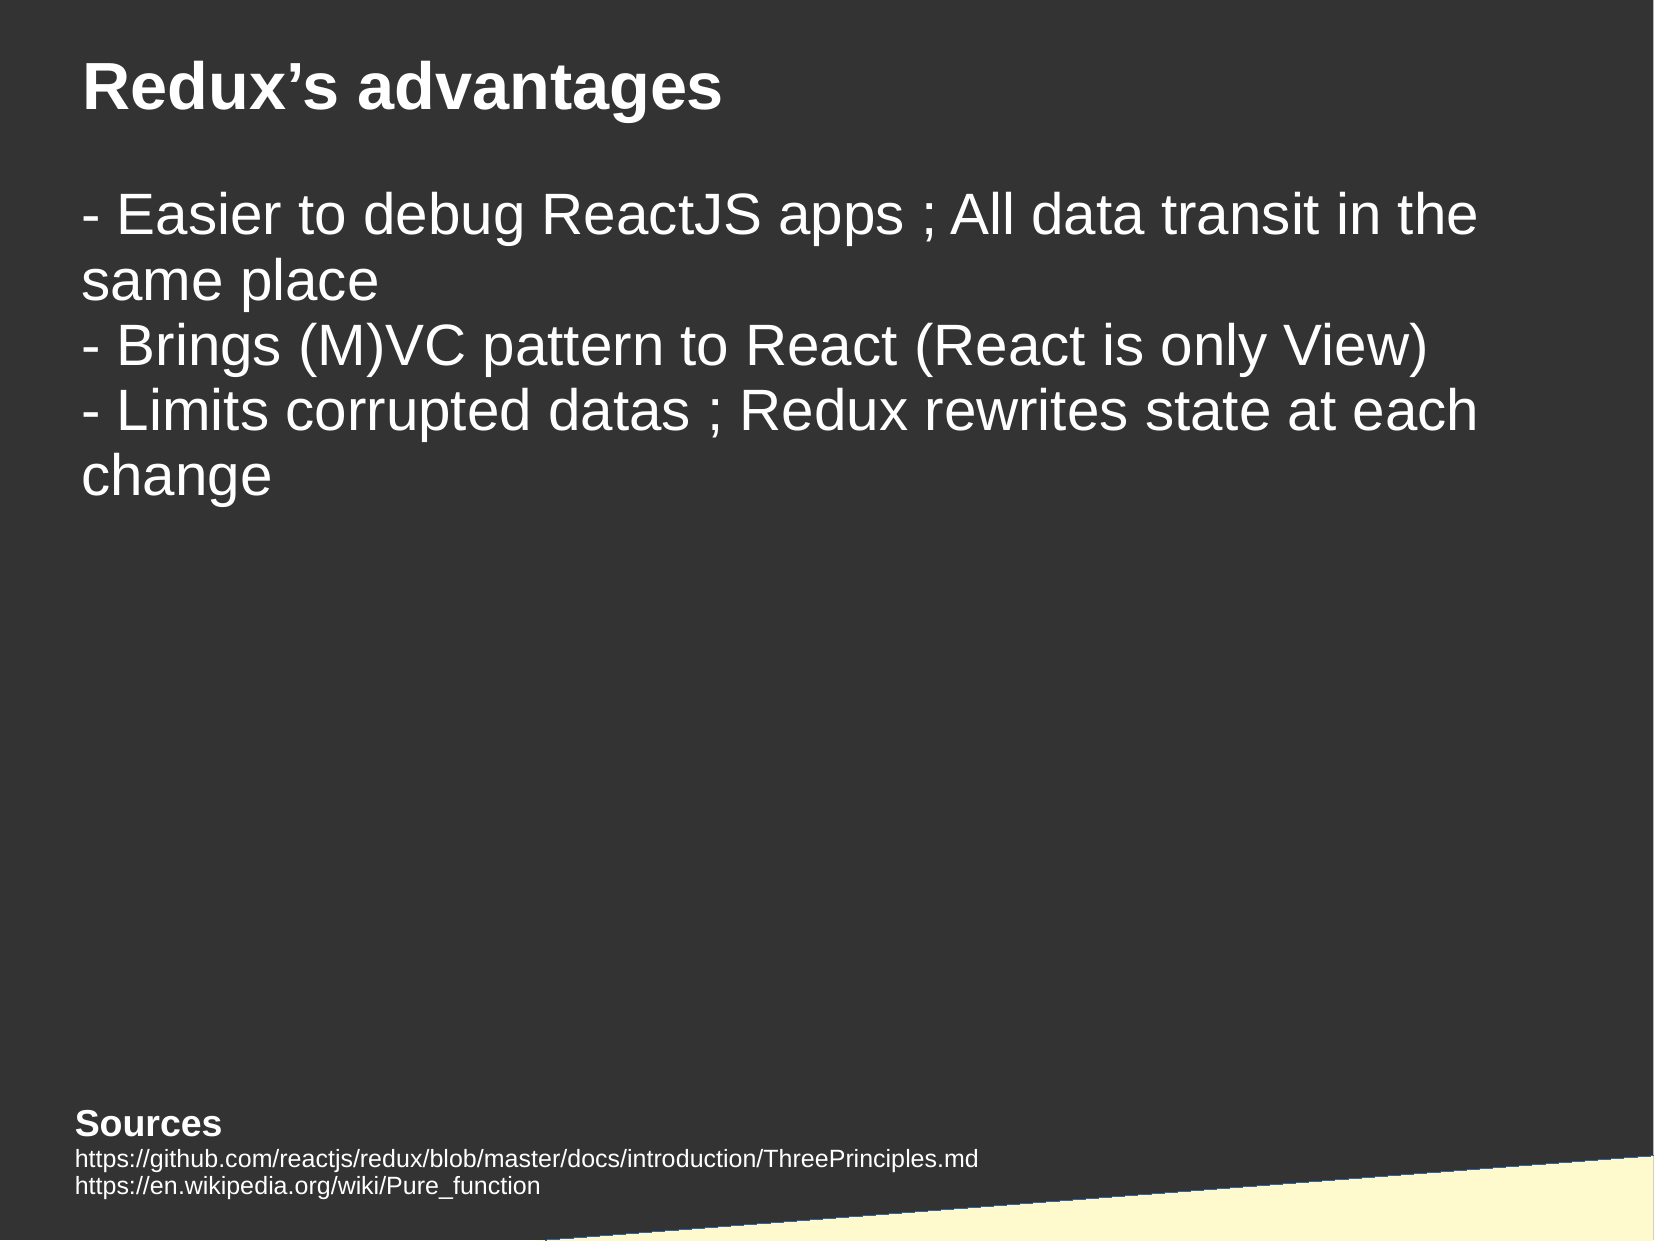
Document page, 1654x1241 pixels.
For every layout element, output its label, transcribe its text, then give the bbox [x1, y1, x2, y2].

text_box Sources https://github.com/reactjs/redux/blob/master/docs/introduction/ThreePrinciples.md https://en.wikipedia.org/wiki/Pure_function [60, 1095, 1546, 1208]
text_box [533, 1155, 1654, 1241]
title - Easier to debug ReactJS apps ; All data transit in the same place - Brings (M)VC pattern to React (React is only View) - Limits corrupted datas ; Redux rewrites state at each change [81, 182, 1570, 835]
title Redux’s advantages [82, 49, 1571, 257]
